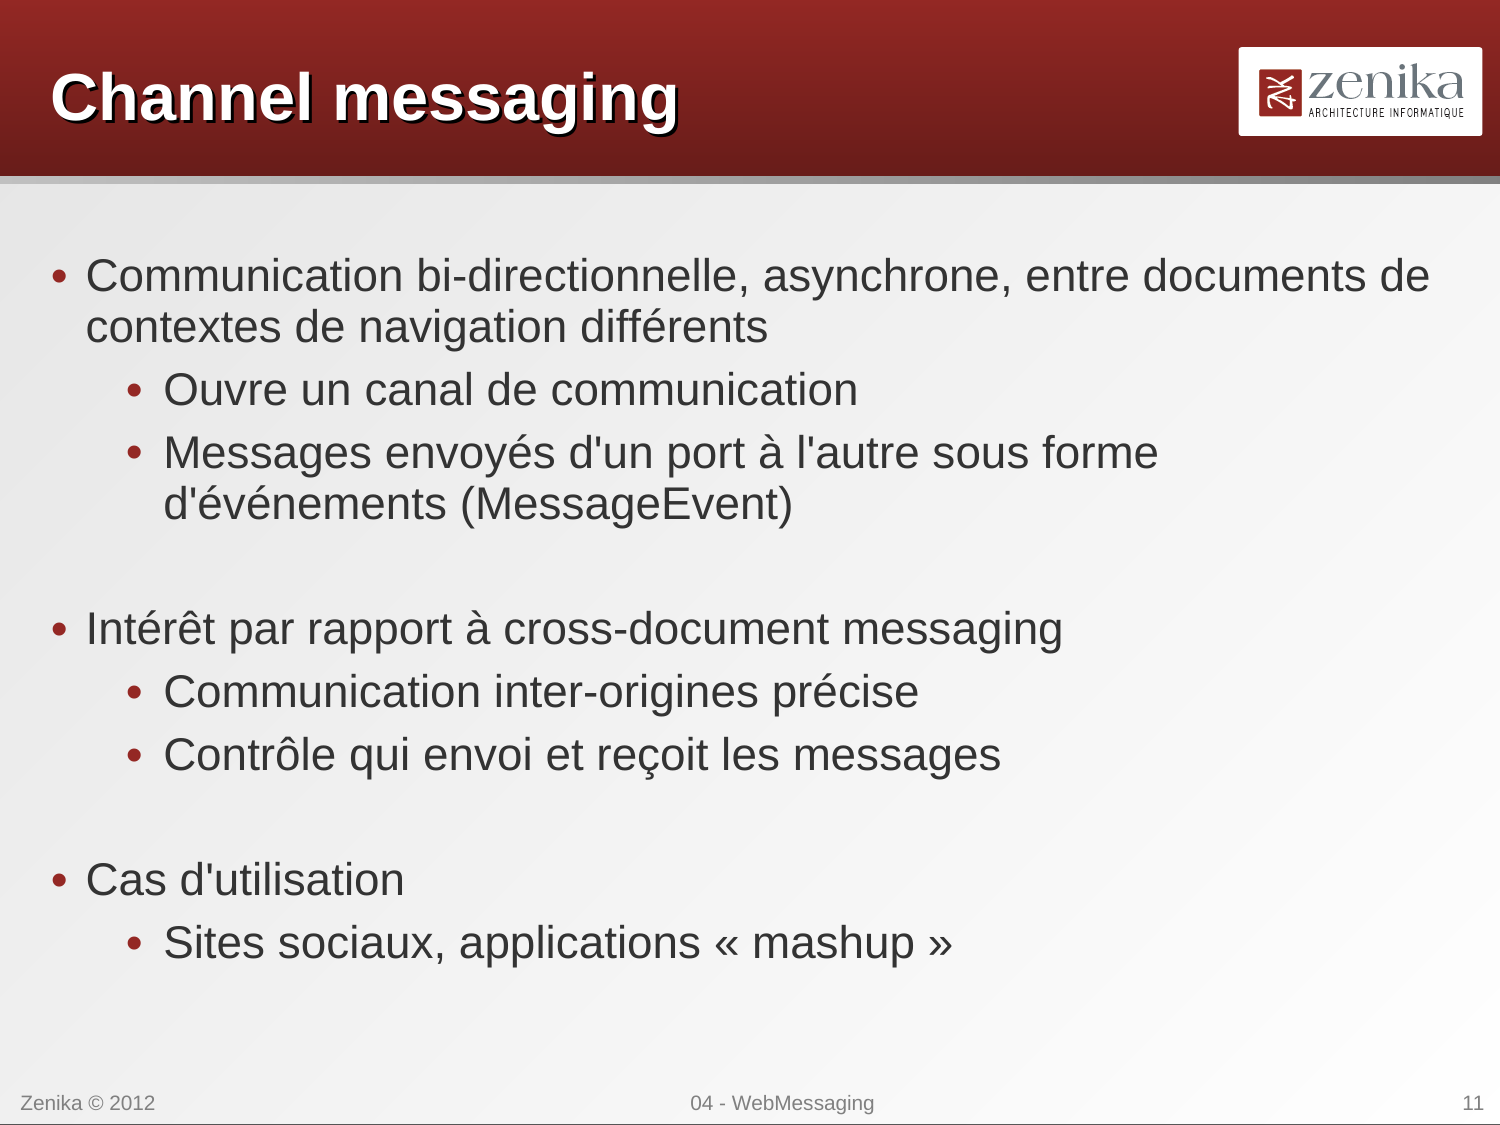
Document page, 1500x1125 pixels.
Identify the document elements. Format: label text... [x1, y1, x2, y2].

list Communication bi-directionnelle, asynchrone, entre documents de contextes de navigation différents Ouvre un canal de communication Messages envoyés d'un port à l'autre sous forme d'événements (MessageEvent) Intérêt par rapport à cross-document messaging Communication inter-origines précise Contrôle qui envoi et reçoit les messages Cas d'utilisation Sites sociaux, applications « mashup » [50, 249, 1435, 1079]
title Channel messaging [50, 15, 1206, 180]
picture [1257, 58, 1464, 125]
